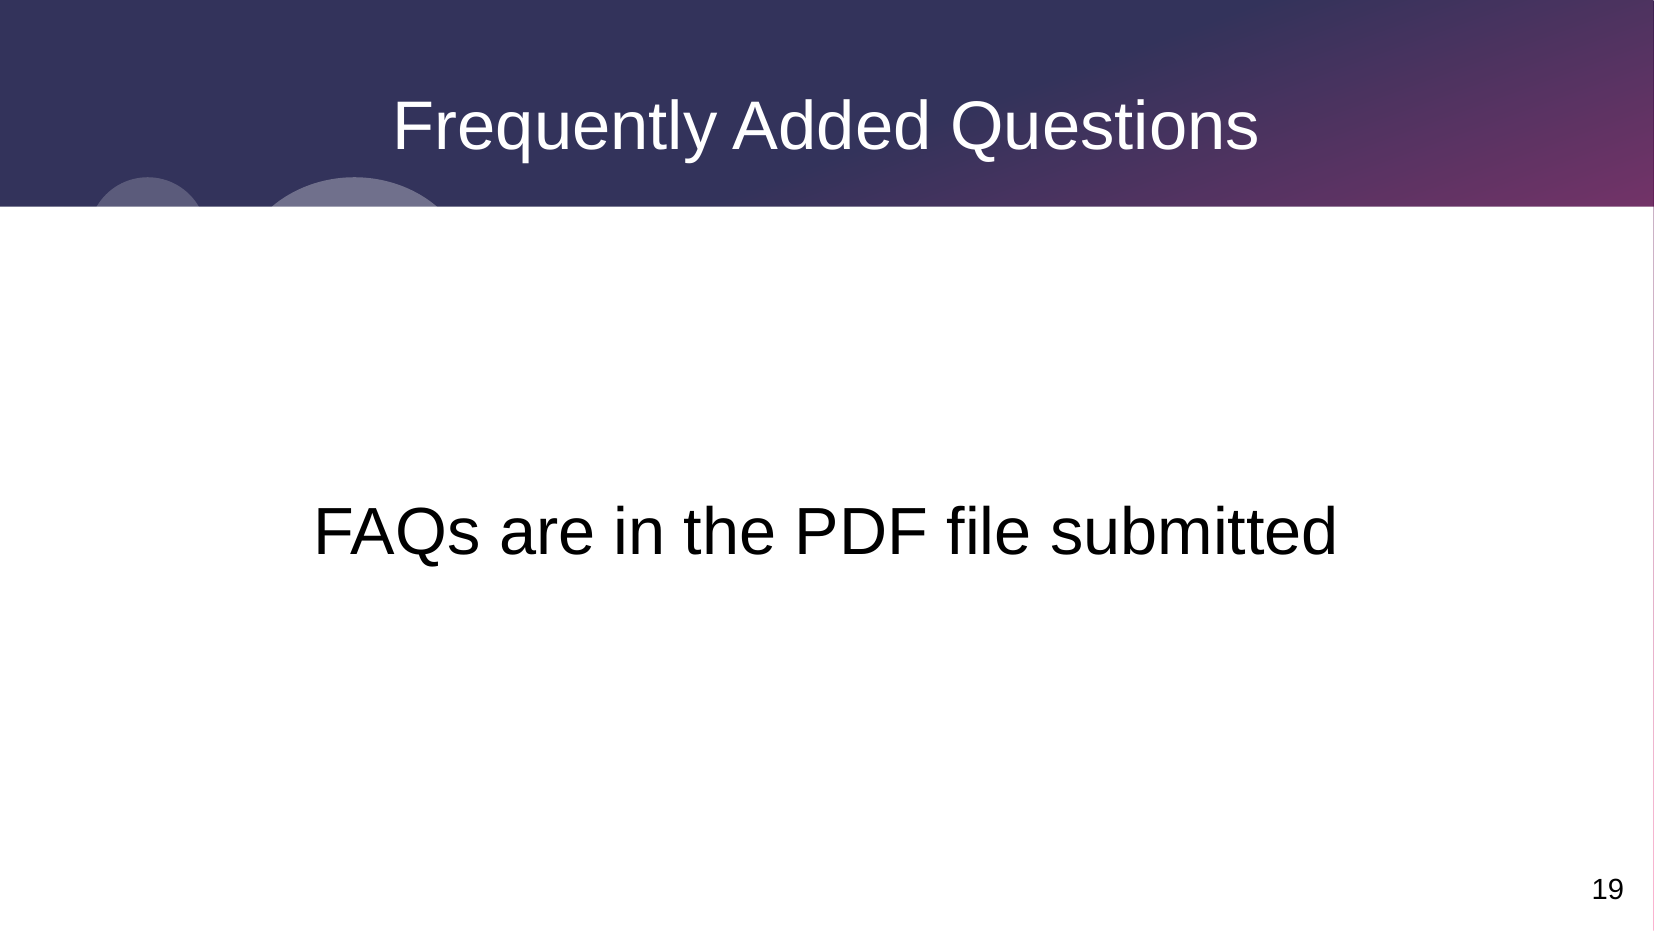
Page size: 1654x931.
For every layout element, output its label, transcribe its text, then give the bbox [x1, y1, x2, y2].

subtitle FAQs are in the PDF file submitted [88, 236, 1565, 827]
title Frequently Added Questions [88, 44, 1565, 207]
